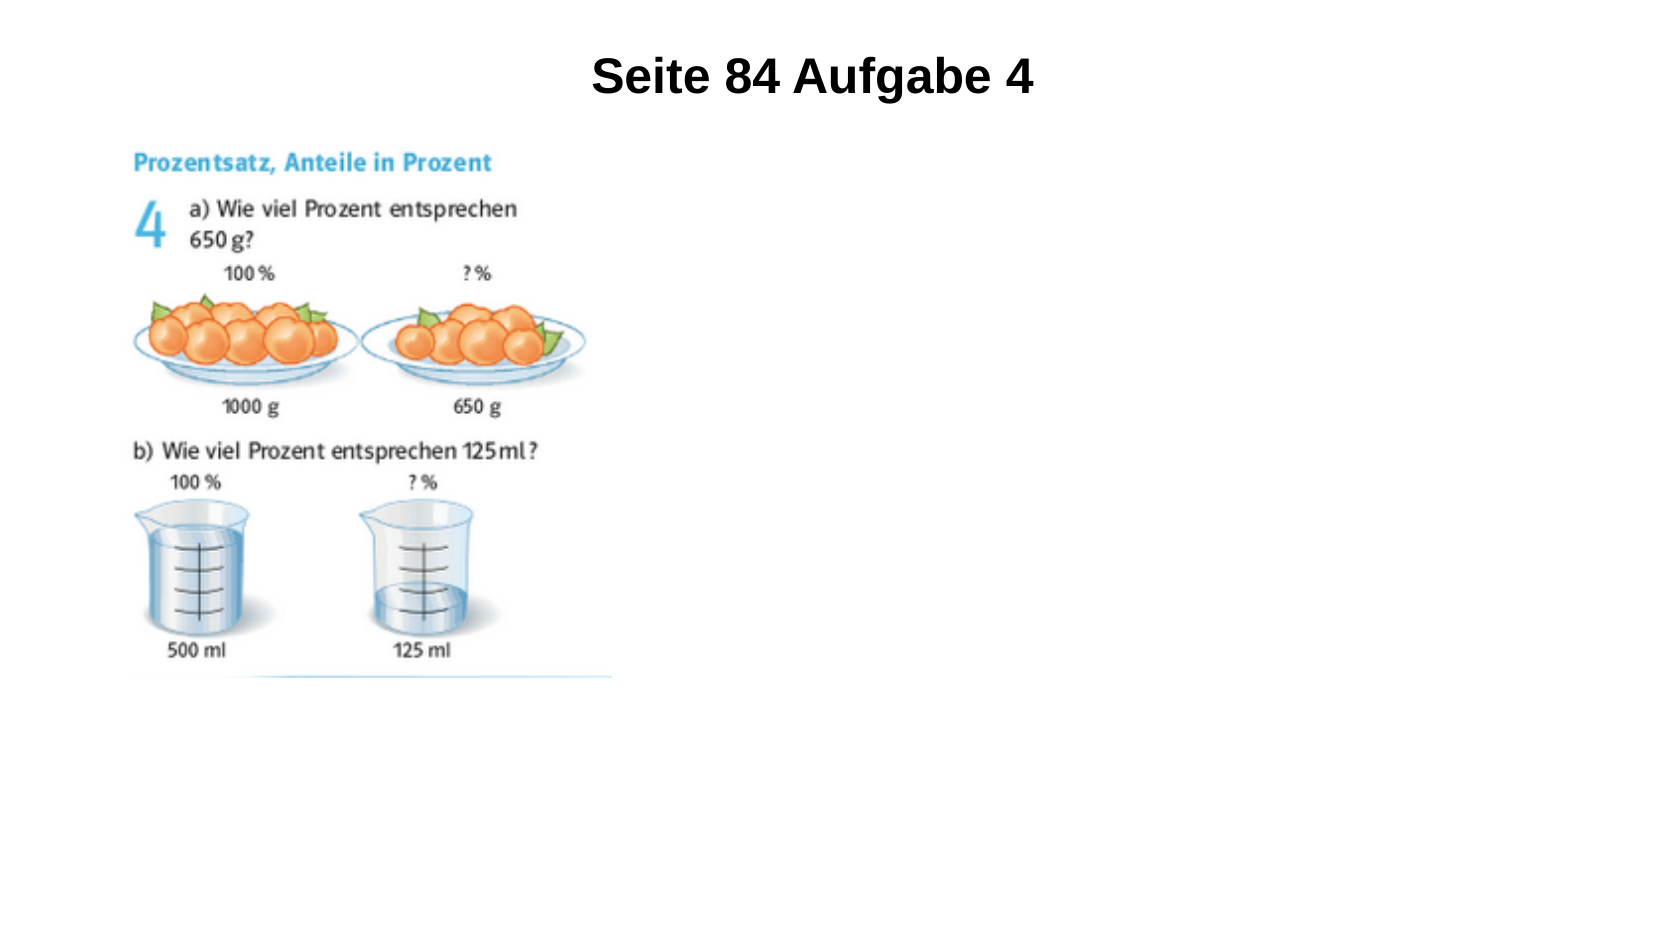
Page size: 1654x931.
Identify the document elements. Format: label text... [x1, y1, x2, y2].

picture [82, 140, 612, 678]
text_box Seite 84 Aufgabe 4 [77, 40, 1562, 112]
